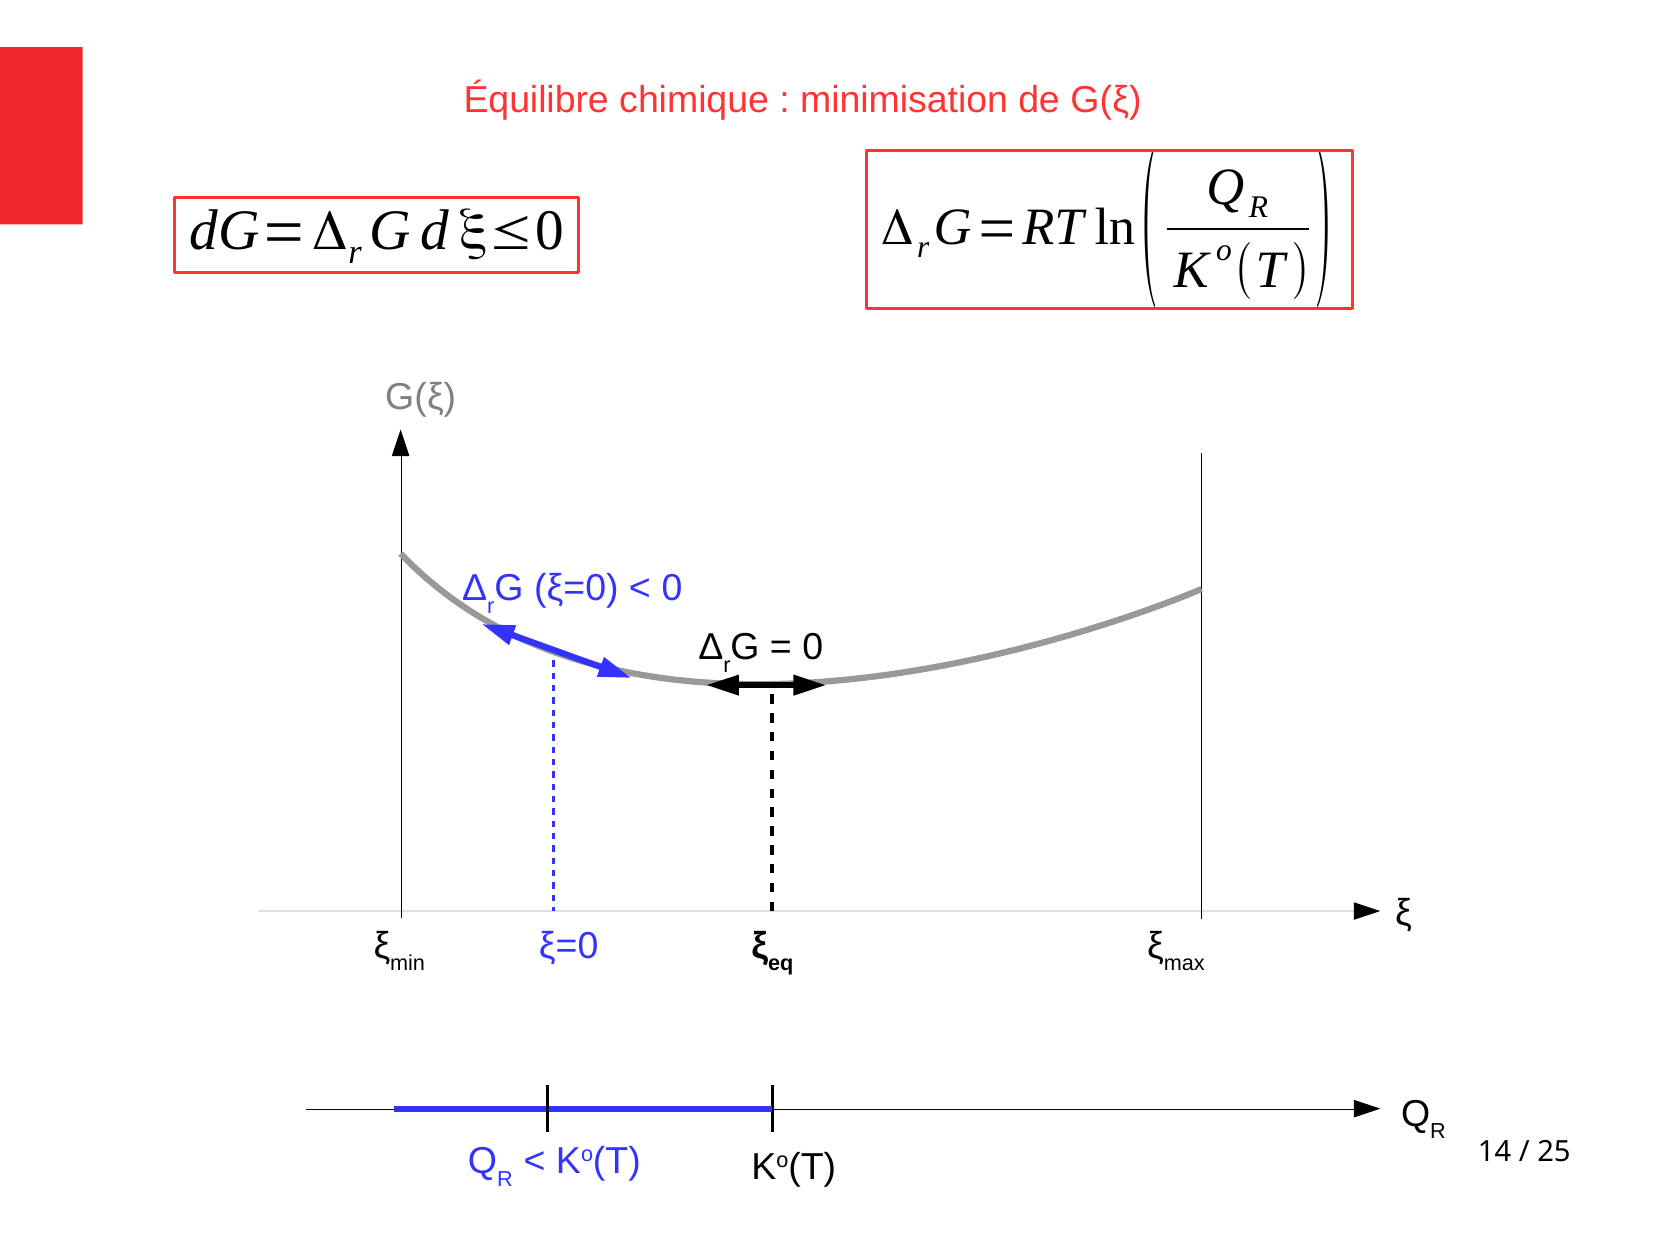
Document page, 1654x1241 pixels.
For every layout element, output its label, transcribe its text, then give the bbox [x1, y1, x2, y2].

text_box Équilibre chimique : minimisation de G(ξ) [448, 70, 1170, 116]
text_box ξeq [736, 916, 814, 997]
text_box G(ξ) [370, 368, 489, 426]
text_box ΔrG (ξ=0) < 0 [447, 559, 708, 626]
text_box Ko(T) [736, 1138, 855, 1181]
chart [175, 199, 578, 272]
text_box QR [1386, 1085, 1528, 1151]
text_box ξmax [1132, 916, 1267, 997]
text_box ξ [1380, 884, 1440, 942]
chart [867, 152, 1351, 307]
text_box ξmin [358, 916, 454, 997]
text_box ξ=0 [524, 916, 619, 997]
text_box ΔrG = 0 [683, 618, 861, 681]
text_box QR < Ko(T) [453, 1132, 672, 1199]
